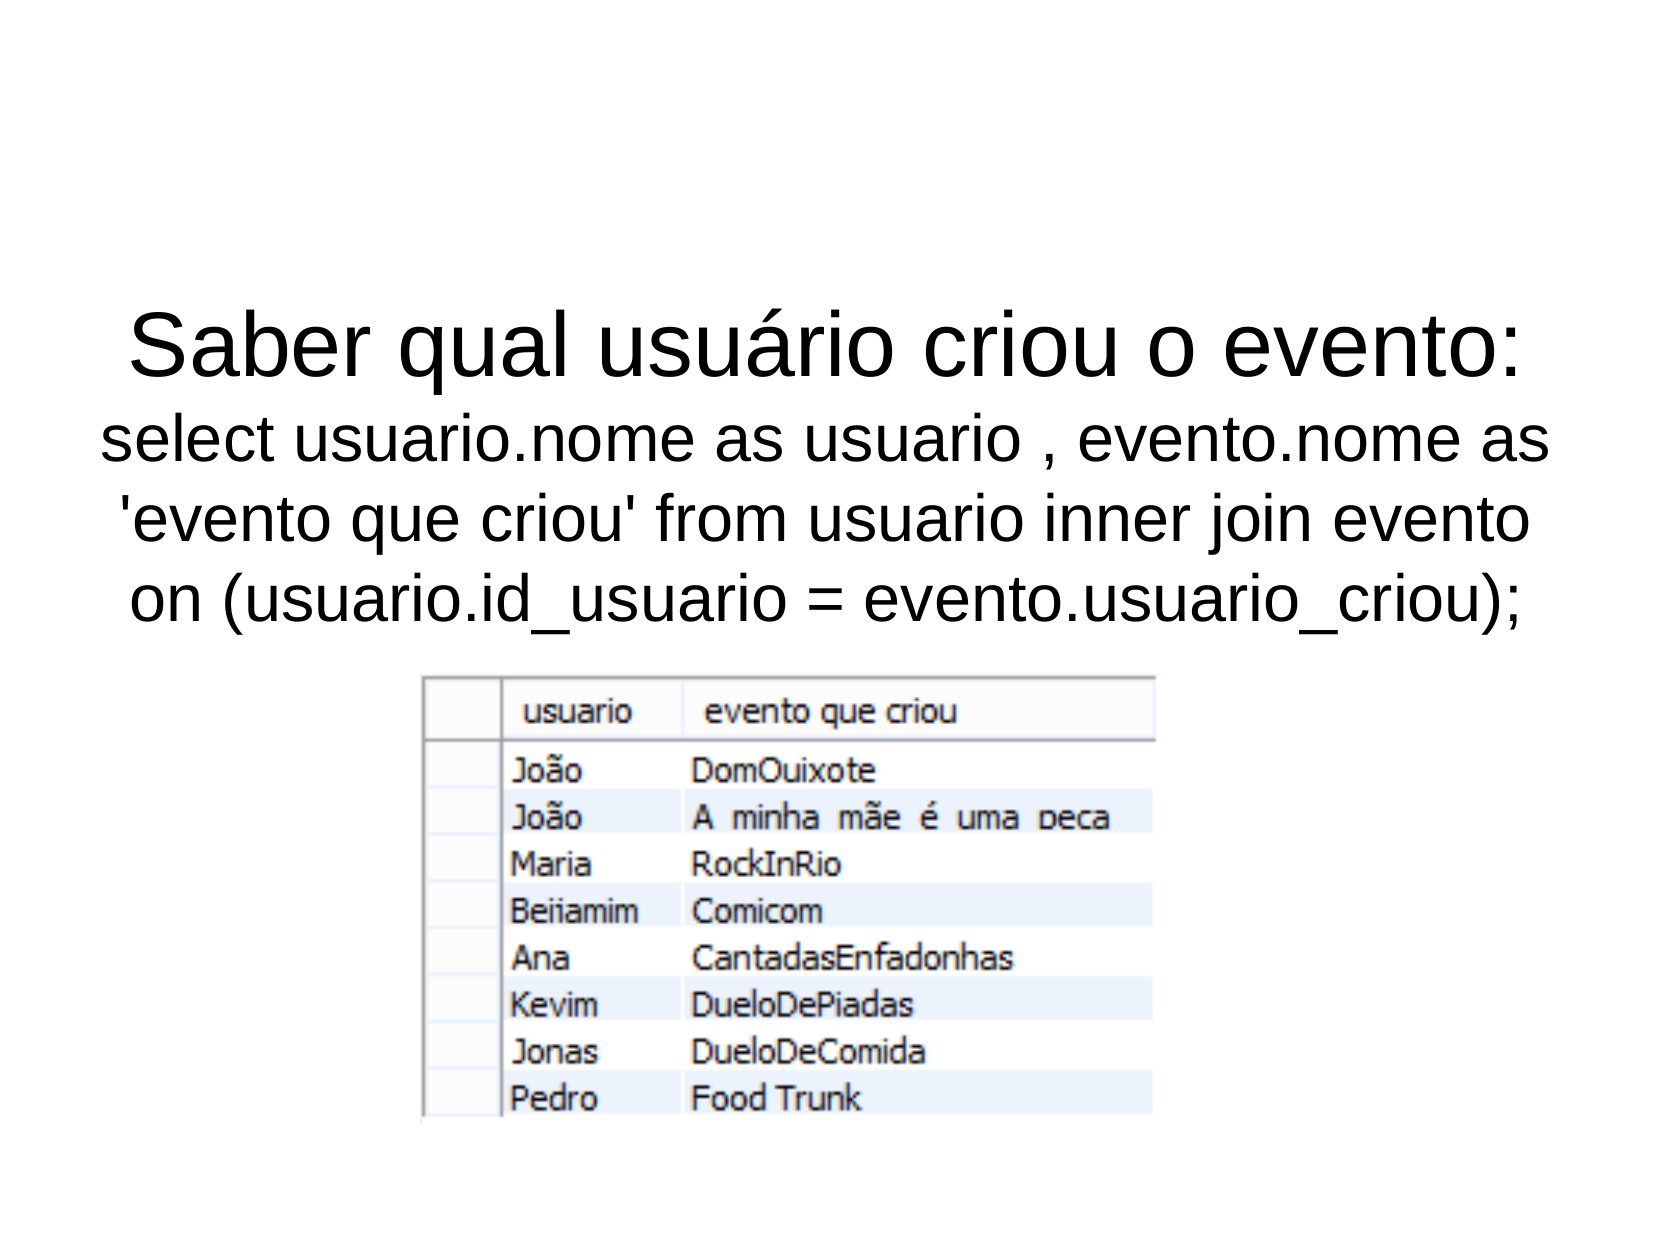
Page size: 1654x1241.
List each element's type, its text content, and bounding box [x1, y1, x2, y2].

picture [420, 674, 1160, 1124]
title Saber qual usuário criou o evento: select usuario.nome as usuario , evento.nome as 'evento que criou' from usuario inner join evento on (usuario.id_usuario = evento.usuario_criou); [82, 47, 1571, 1193]
